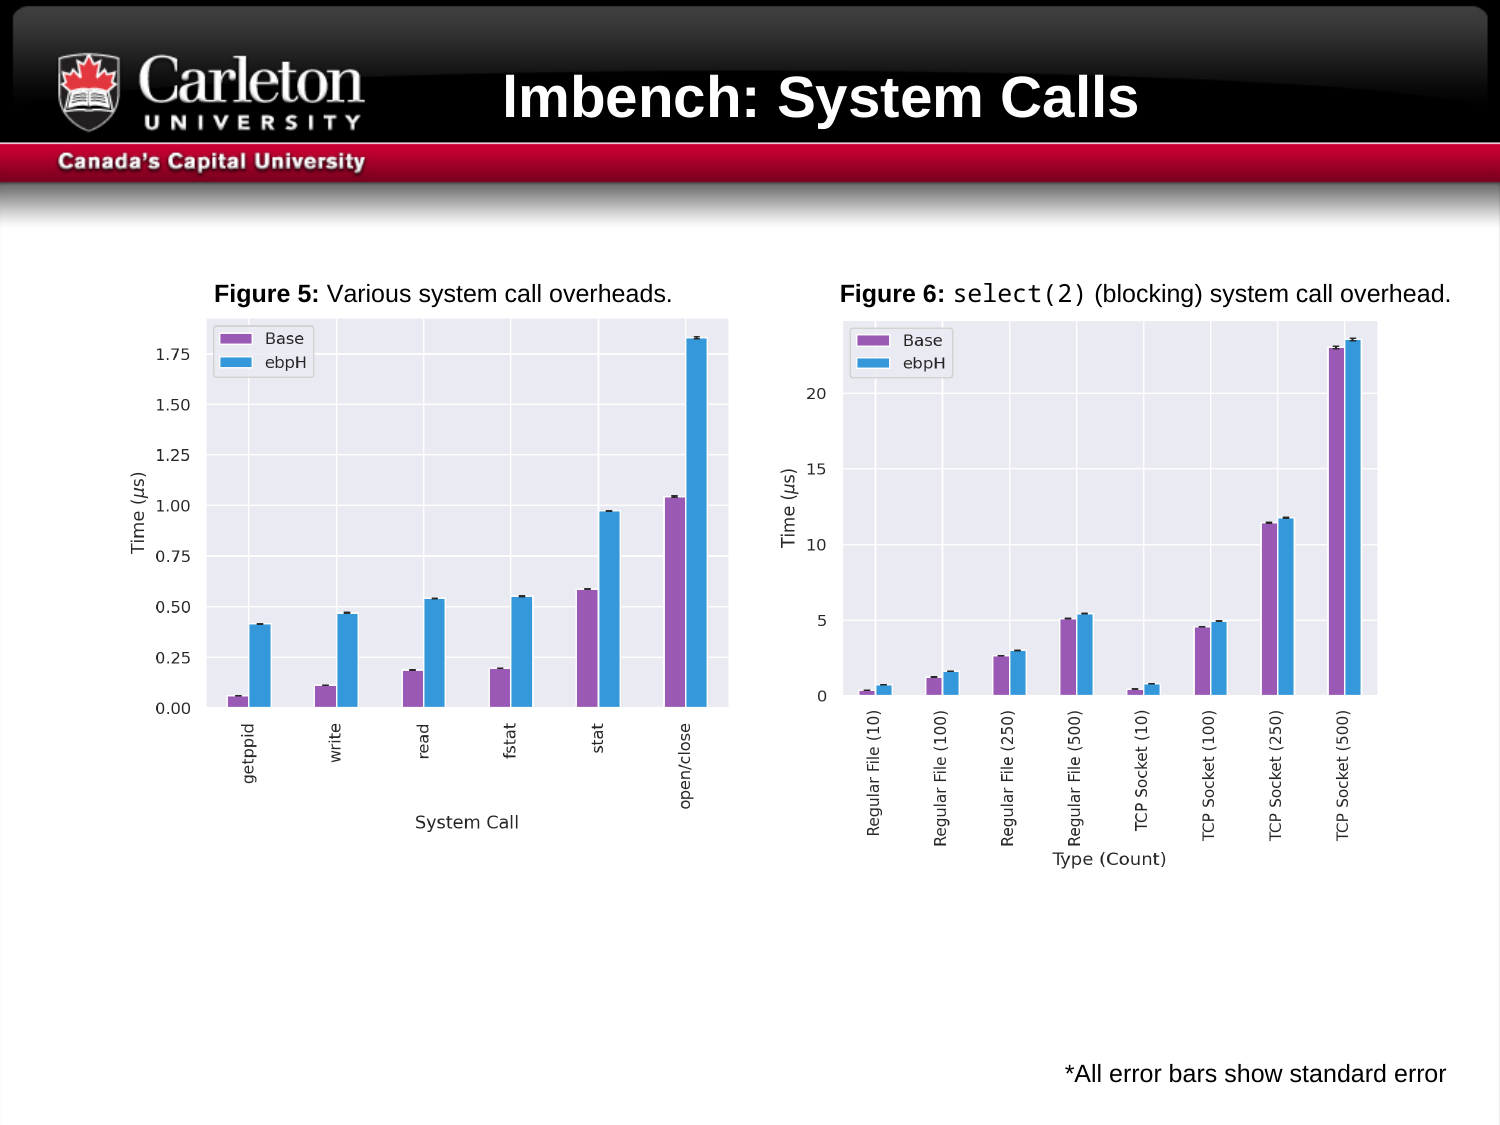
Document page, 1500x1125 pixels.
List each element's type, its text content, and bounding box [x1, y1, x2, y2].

title lmbench: System Calls [487, 37, 1438, 150]
text_box *All error bars show standard error [1050, 1050, 1471, 1096]
text_box Figure 6: select(2) (blocking) system call overhead. [825, 270, 1486, 346]
text_box Figure 5: Various system call overheads. [199, 270, 770, 346]
picture [0, 0, 1500, 1125]
